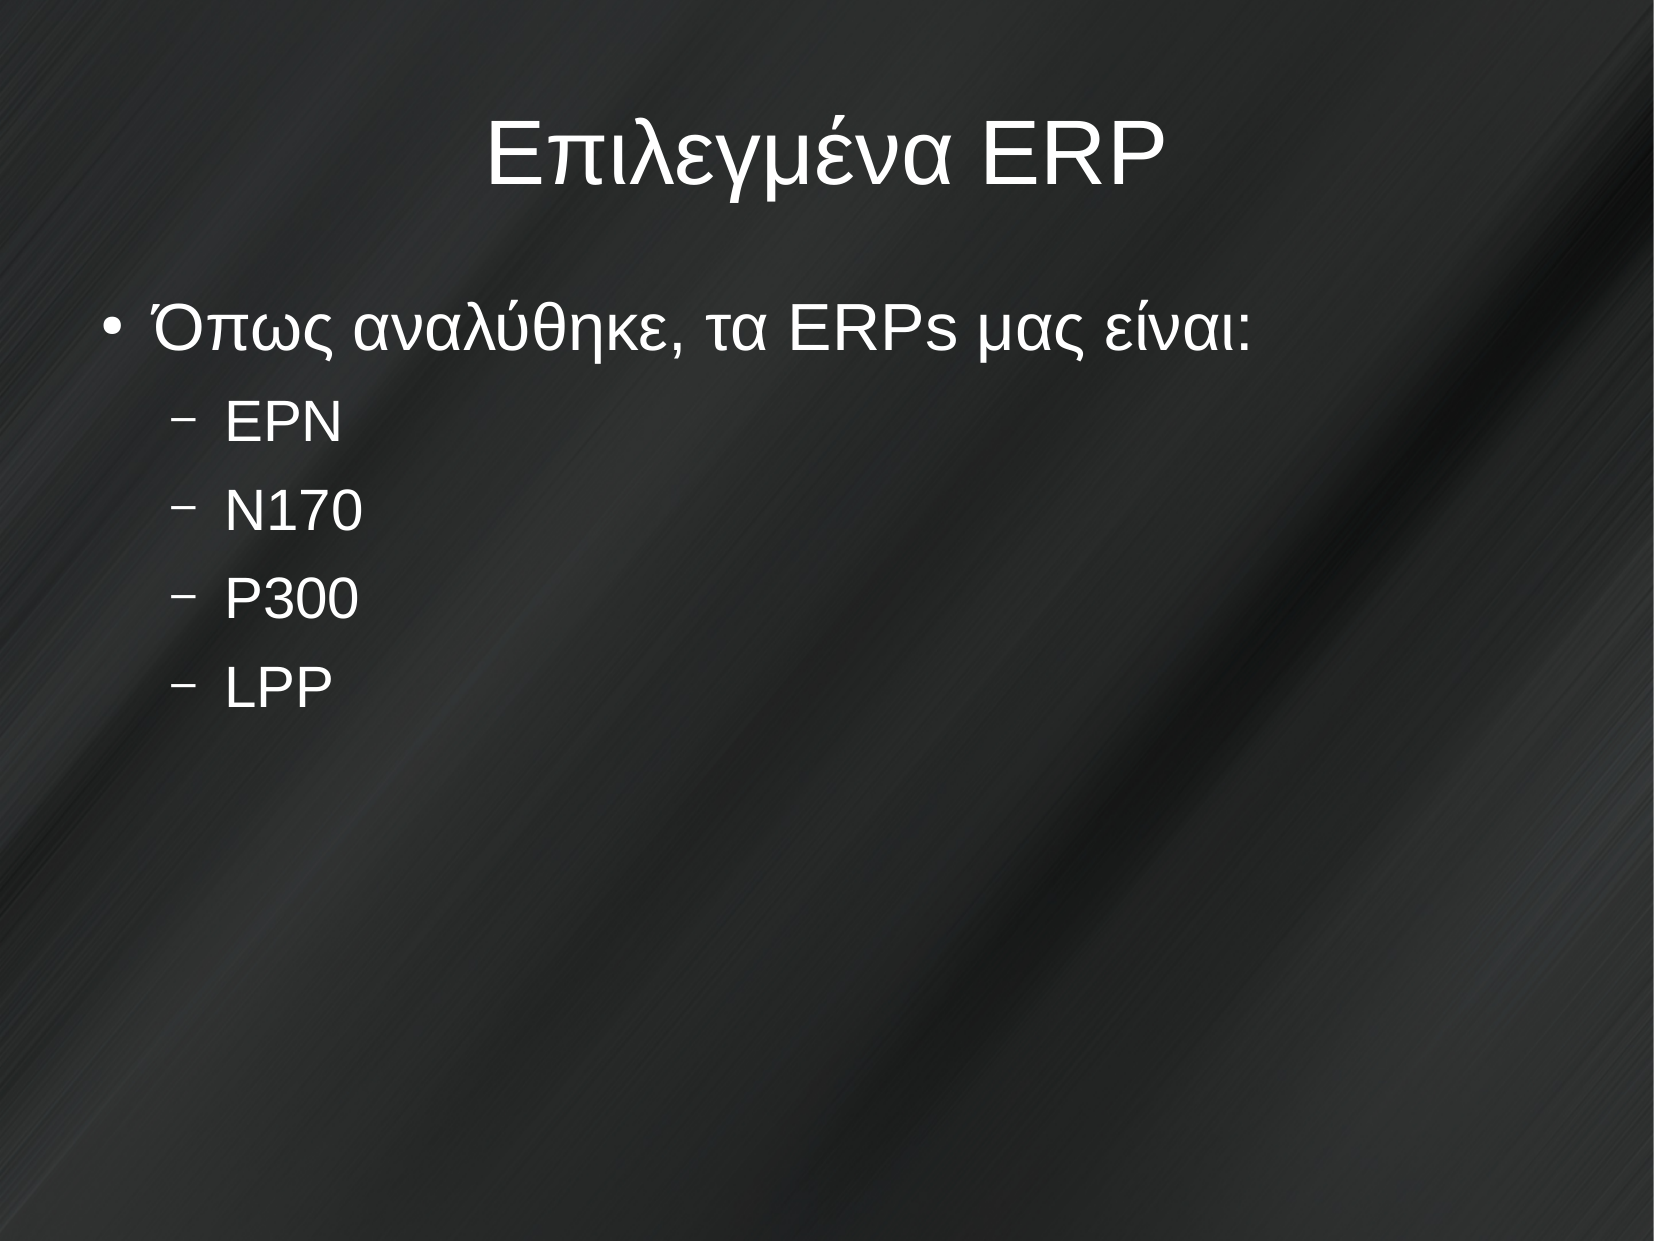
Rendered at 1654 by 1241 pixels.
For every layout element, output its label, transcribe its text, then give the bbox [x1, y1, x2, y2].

list Όπως αναλύθηκε, τα ERPs μας είναι: EPN N170 P300 LPP [82, 290, 1571, 1010]
title Επιλεγμένα ERP [82, 49, 1571, 257]
picture [0, 0, 1654, 1241]
